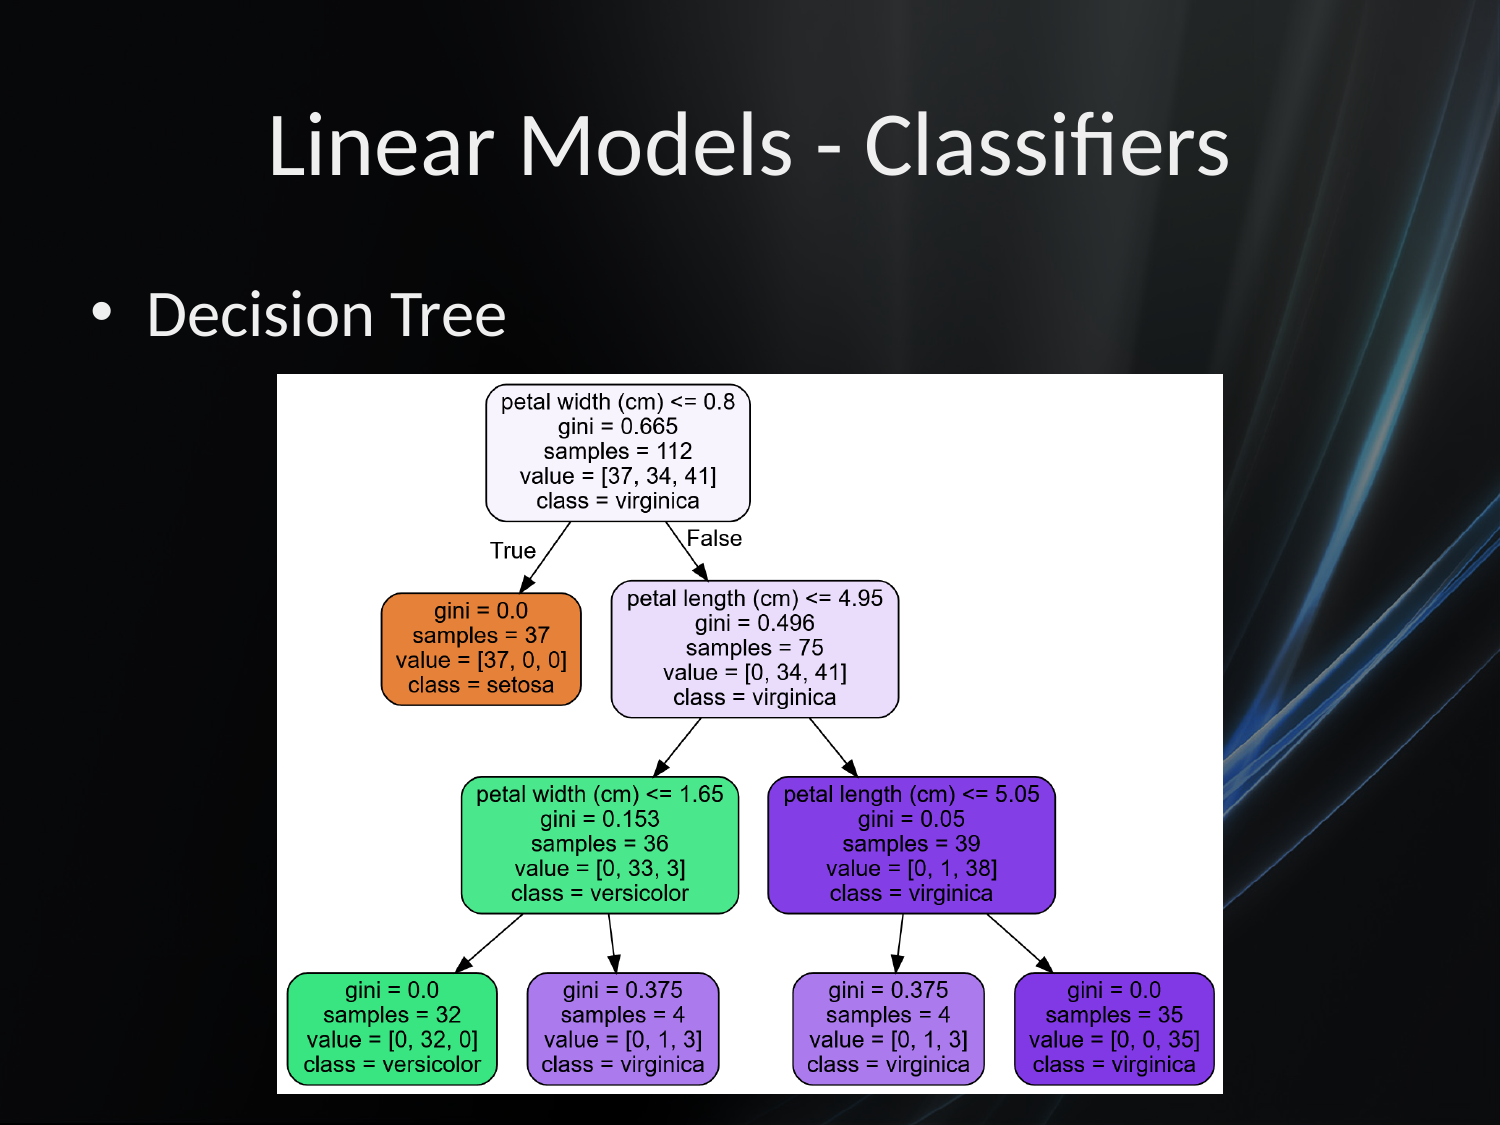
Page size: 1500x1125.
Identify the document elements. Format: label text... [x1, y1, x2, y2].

picture [0, 0, 1500, 1125]
list Decision Tree [75, 262, 1425, 1005]
title Linear Models - Classifiers [75, 45, 1425, 233]
